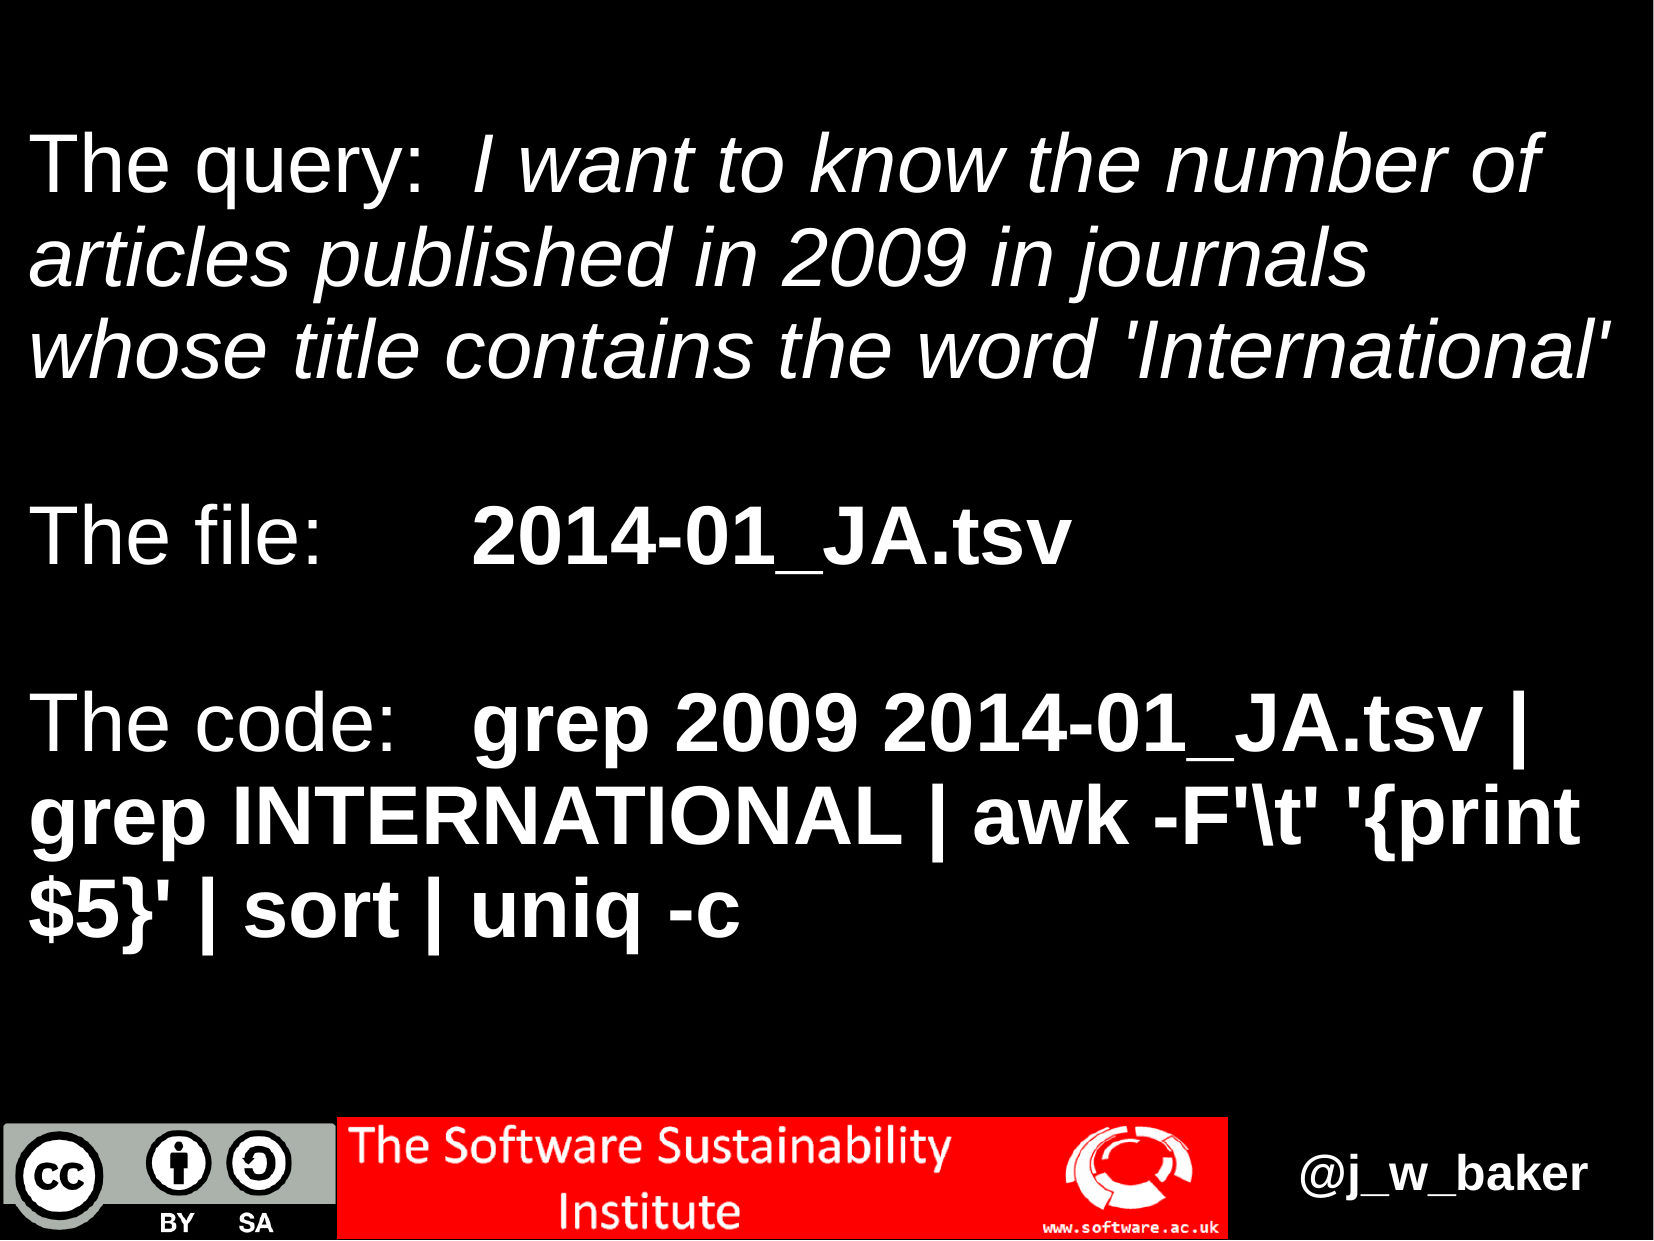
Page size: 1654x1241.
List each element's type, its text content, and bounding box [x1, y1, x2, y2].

picture [0, 1117, 1228, 1239]
text_box The query: I want to know the number of articles published in 2009 in journals whose title contains the word 'International' The file: 2014-01_JA.tsv The code: grep 2009 2014-01_JA.tsv | grep INTERNATIONAL | awk -F'\t' '{print $5}' | sort | uniq -c [28, 116, 1623, 956]
text_box @j_w_baker [1266, 1085, 1622, 1241]
